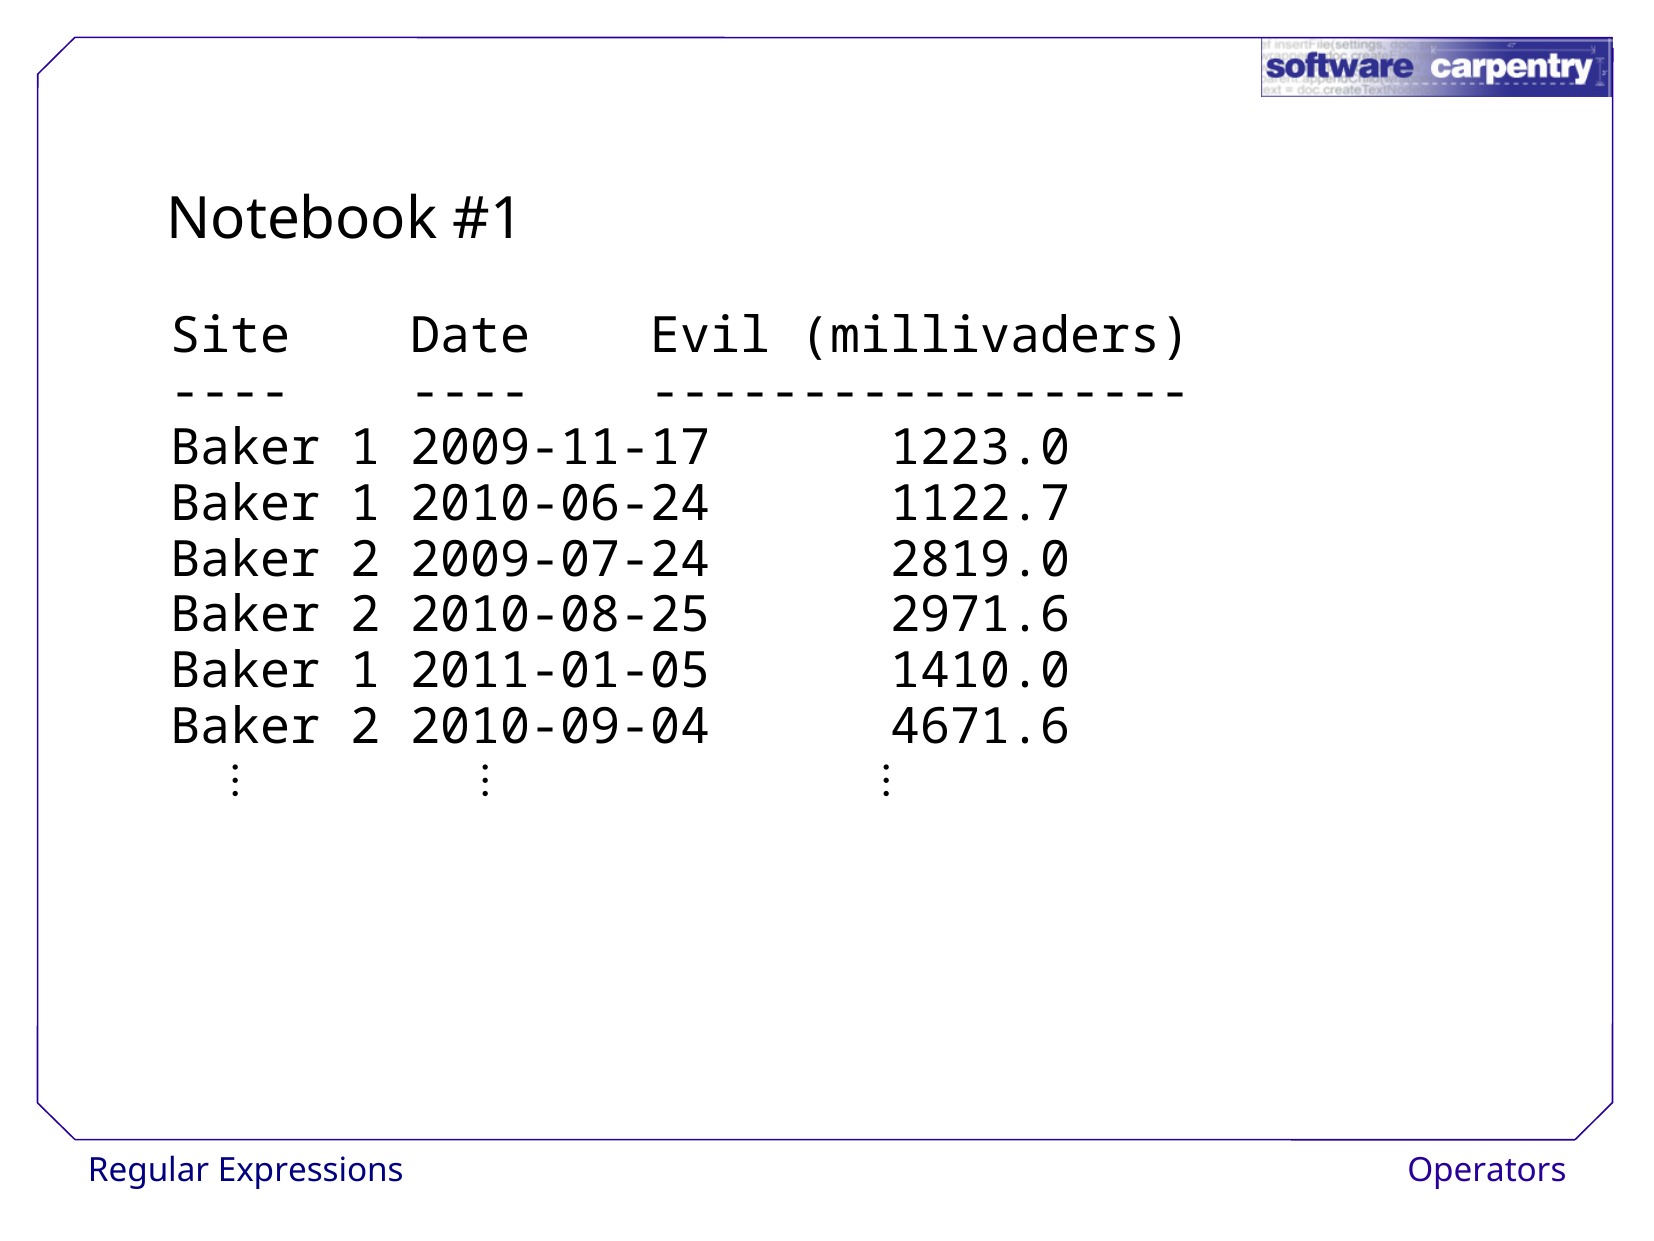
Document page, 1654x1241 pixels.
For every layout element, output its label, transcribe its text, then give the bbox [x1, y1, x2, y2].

text_box Site Date Evil (millivaders) ---- ---- ------------------ Baker 1 2009-11-17 1223.0 Baker 1 2010-06-24 1122.7 Baker 2 2009-07-24 2819.0 Baker 2 2010-08-25 2971.6 Baker 1 2011-01-05 1410.0 Baker 2 2010-09-04 4671.6 ⋮ ⋮ ⋮ [155, 300, 1535, 818]
text_box Notebook #1 [151, 138, 1530, 259]
picture [1261, 39, 1613, 97]
